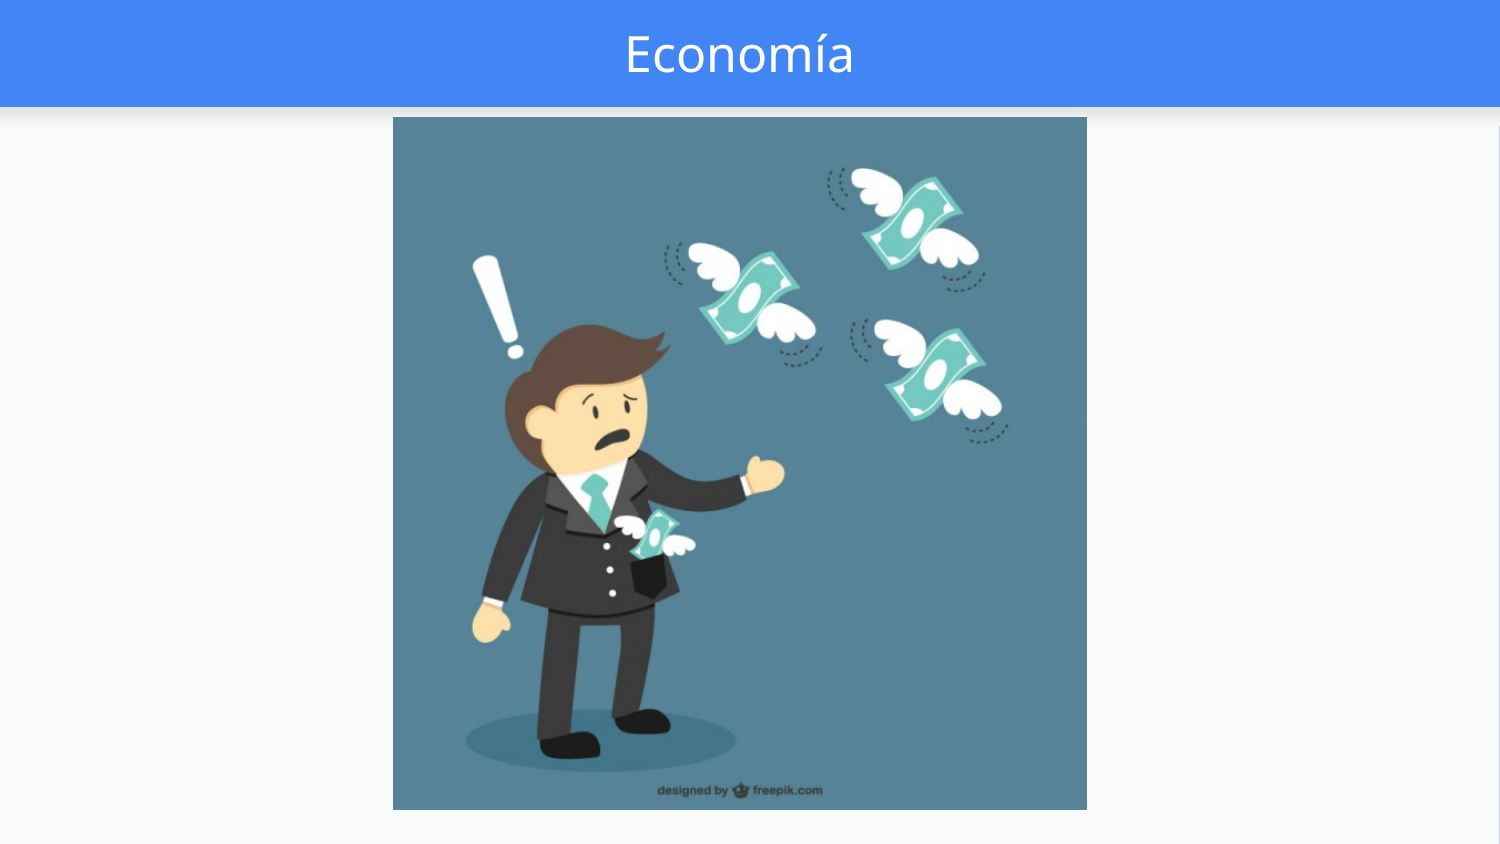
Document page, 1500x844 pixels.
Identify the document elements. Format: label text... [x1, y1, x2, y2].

picture [393, 117, 1087, 810]
title Economía [16, 2, 1464, 102]
